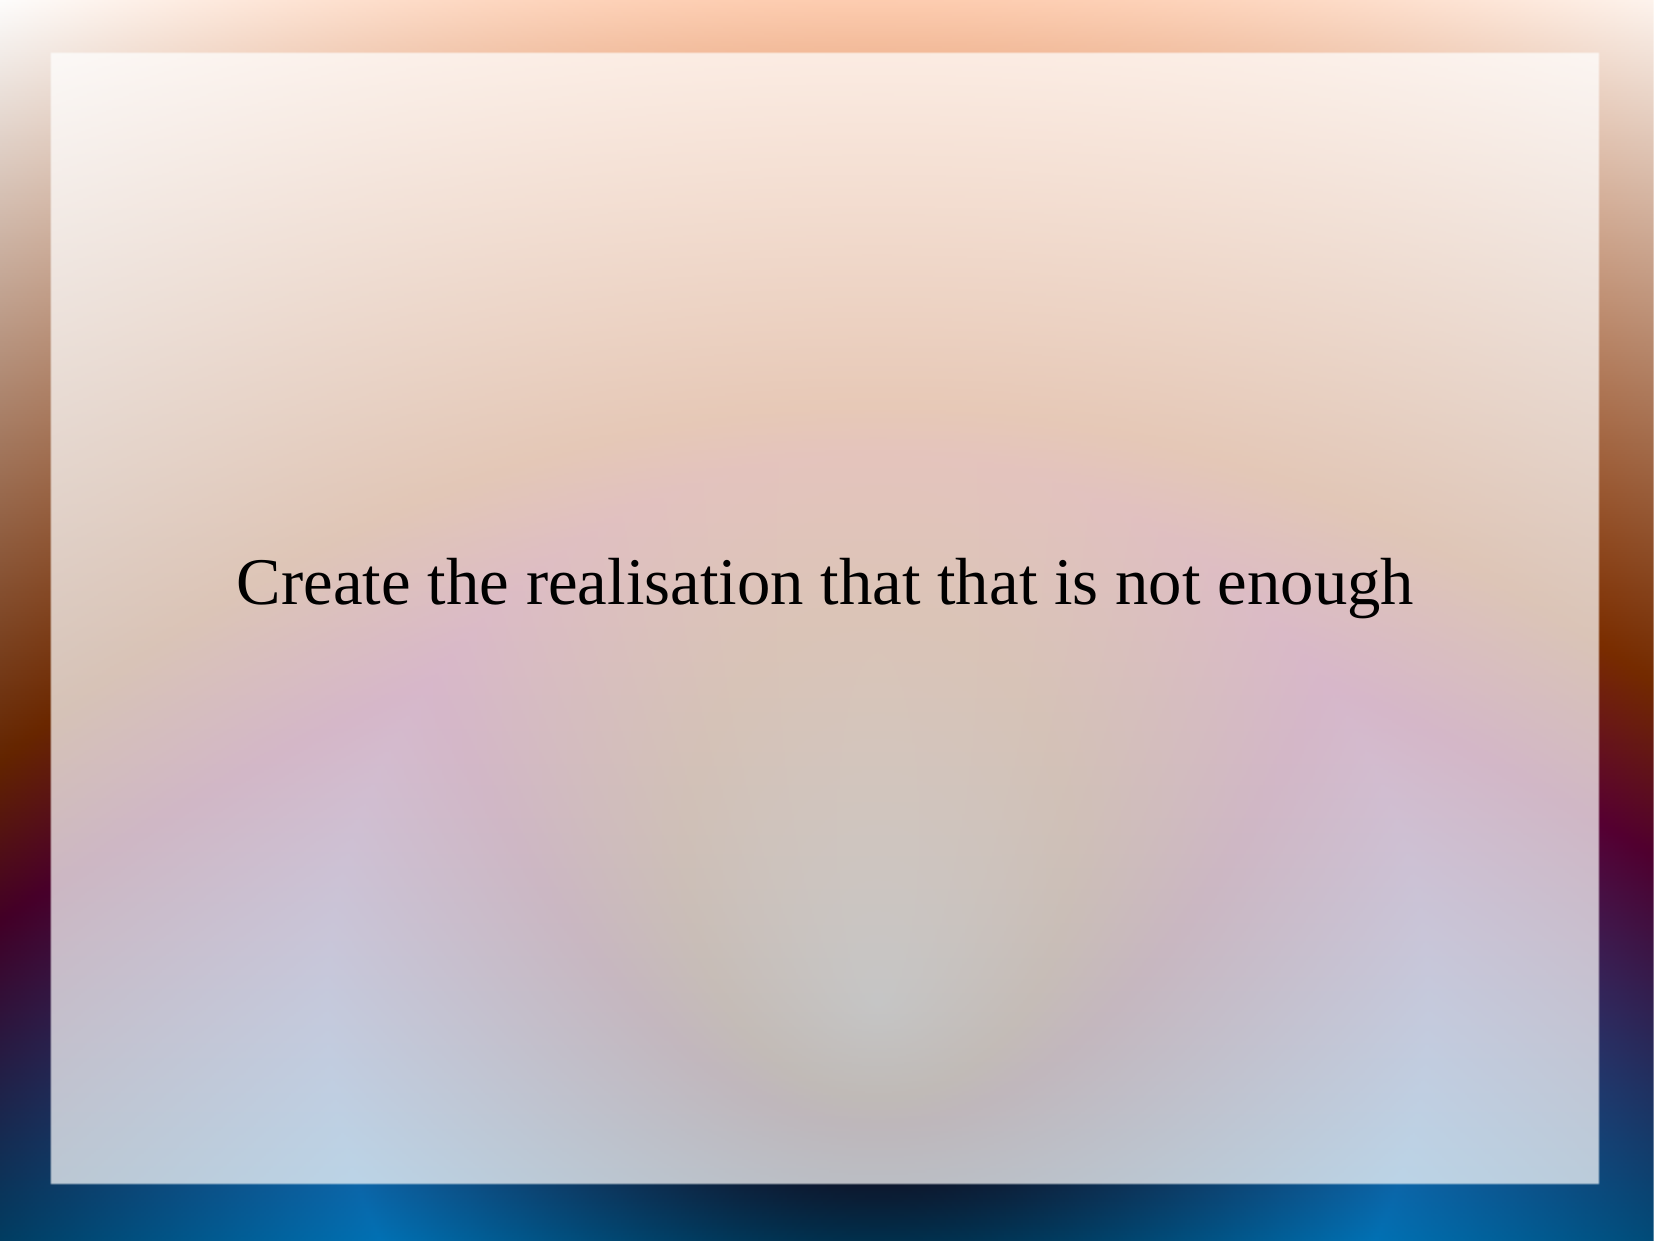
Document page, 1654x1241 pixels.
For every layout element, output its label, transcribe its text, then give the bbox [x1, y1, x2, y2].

picture [0, 0, 1654, 1241]
subtitle Create the realisation that that is not enough [82, 55, 1571, 1109]
